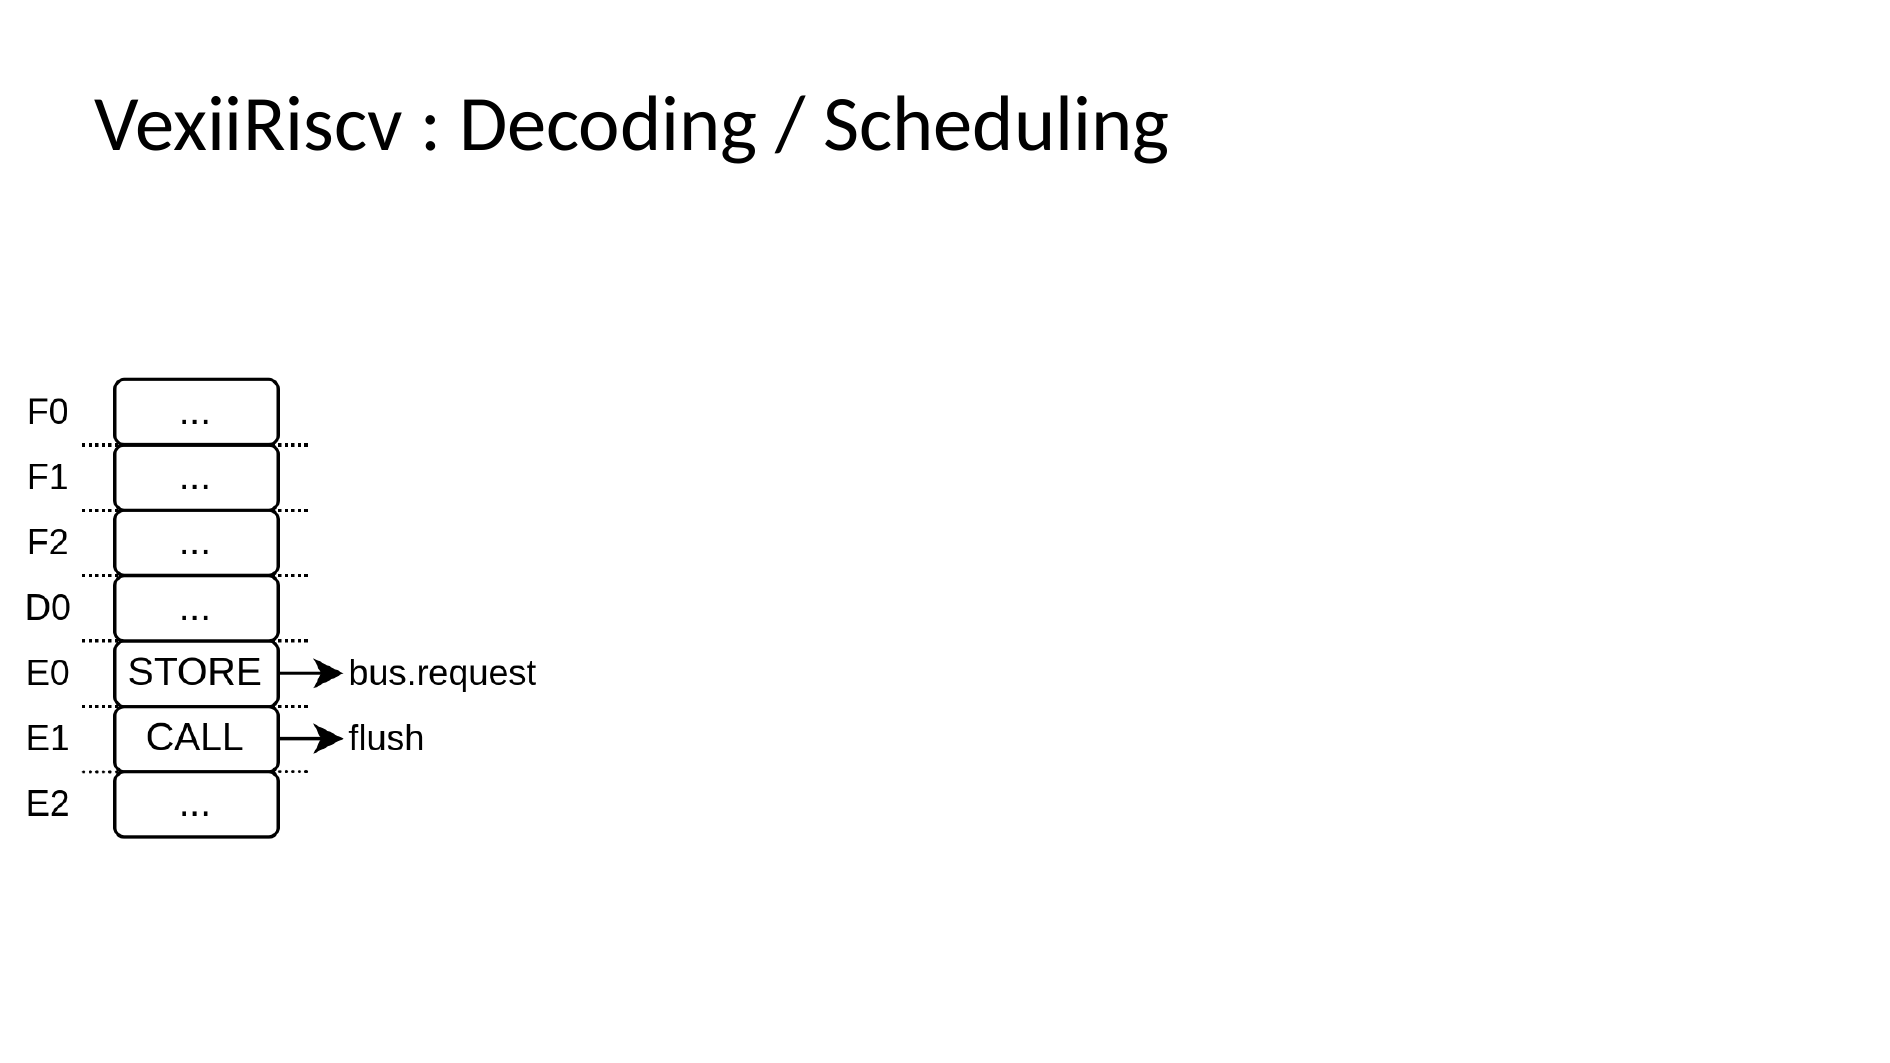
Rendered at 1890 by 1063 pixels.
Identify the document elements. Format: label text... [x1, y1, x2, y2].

picture [0, 345, 603, 875]
title VexiiRiscv : Decoding / Scheduling [94, 42, 1796, 220]
